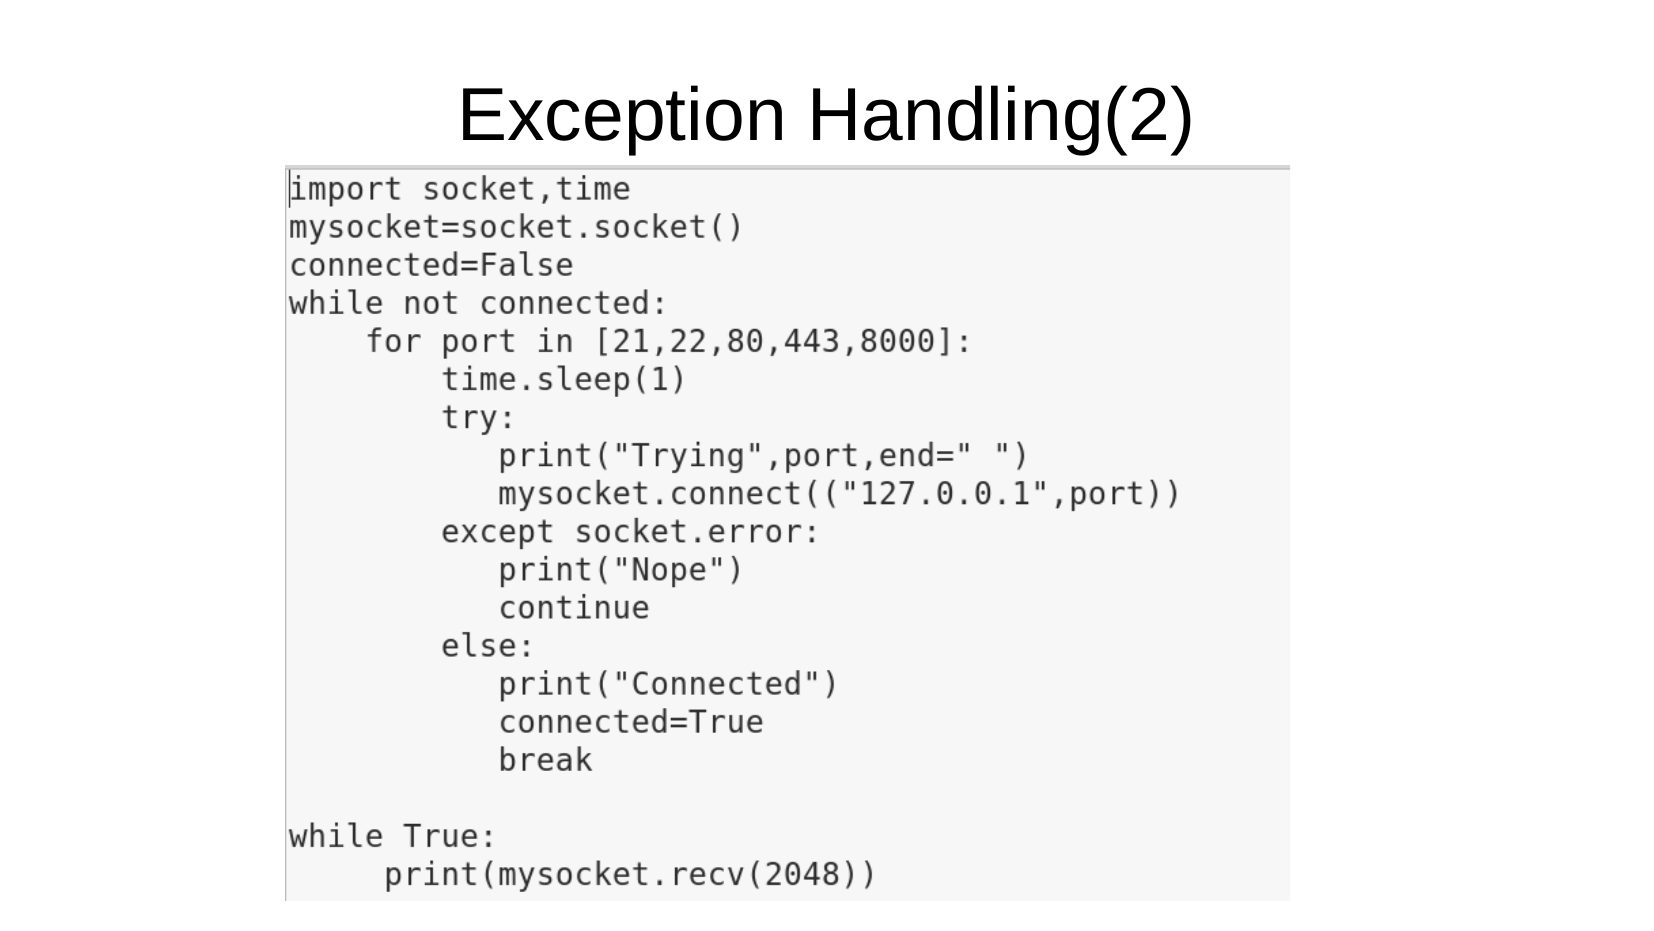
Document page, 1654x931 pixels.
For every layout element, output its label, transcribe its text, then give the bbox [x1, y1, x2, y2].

picture [285, 165, 1291, 901]
title Exception Handling(2) [82, 37, 1571, 193]
